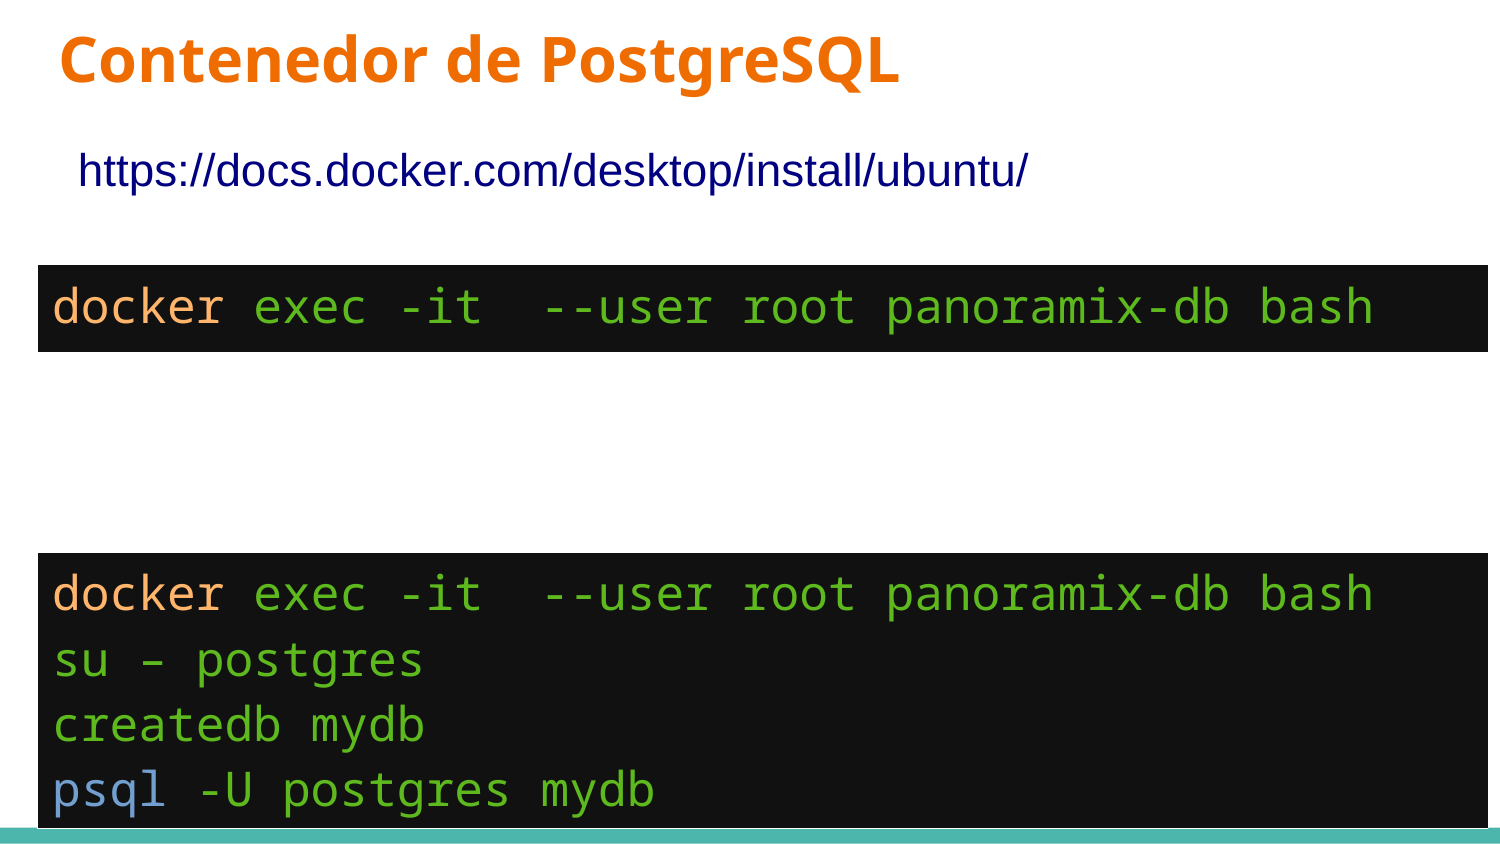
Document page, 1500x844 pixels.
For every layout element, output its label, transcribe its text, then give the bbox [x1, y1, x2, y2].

table_header docker exec -it --user root panoramix-db bash [38, 265, 1488, 352]
title Contenedor de PostgreSQL [43, 0, 1442, 116]
table_header docker exec -it --user root panoramix-db bash su – postgres createdb mydb psql -U postgres mydb [38, 553, 1488, 828]
text_box https://docs.docker.com/desktop/install/ubuntu/ [63, 137, 1216, 214]
